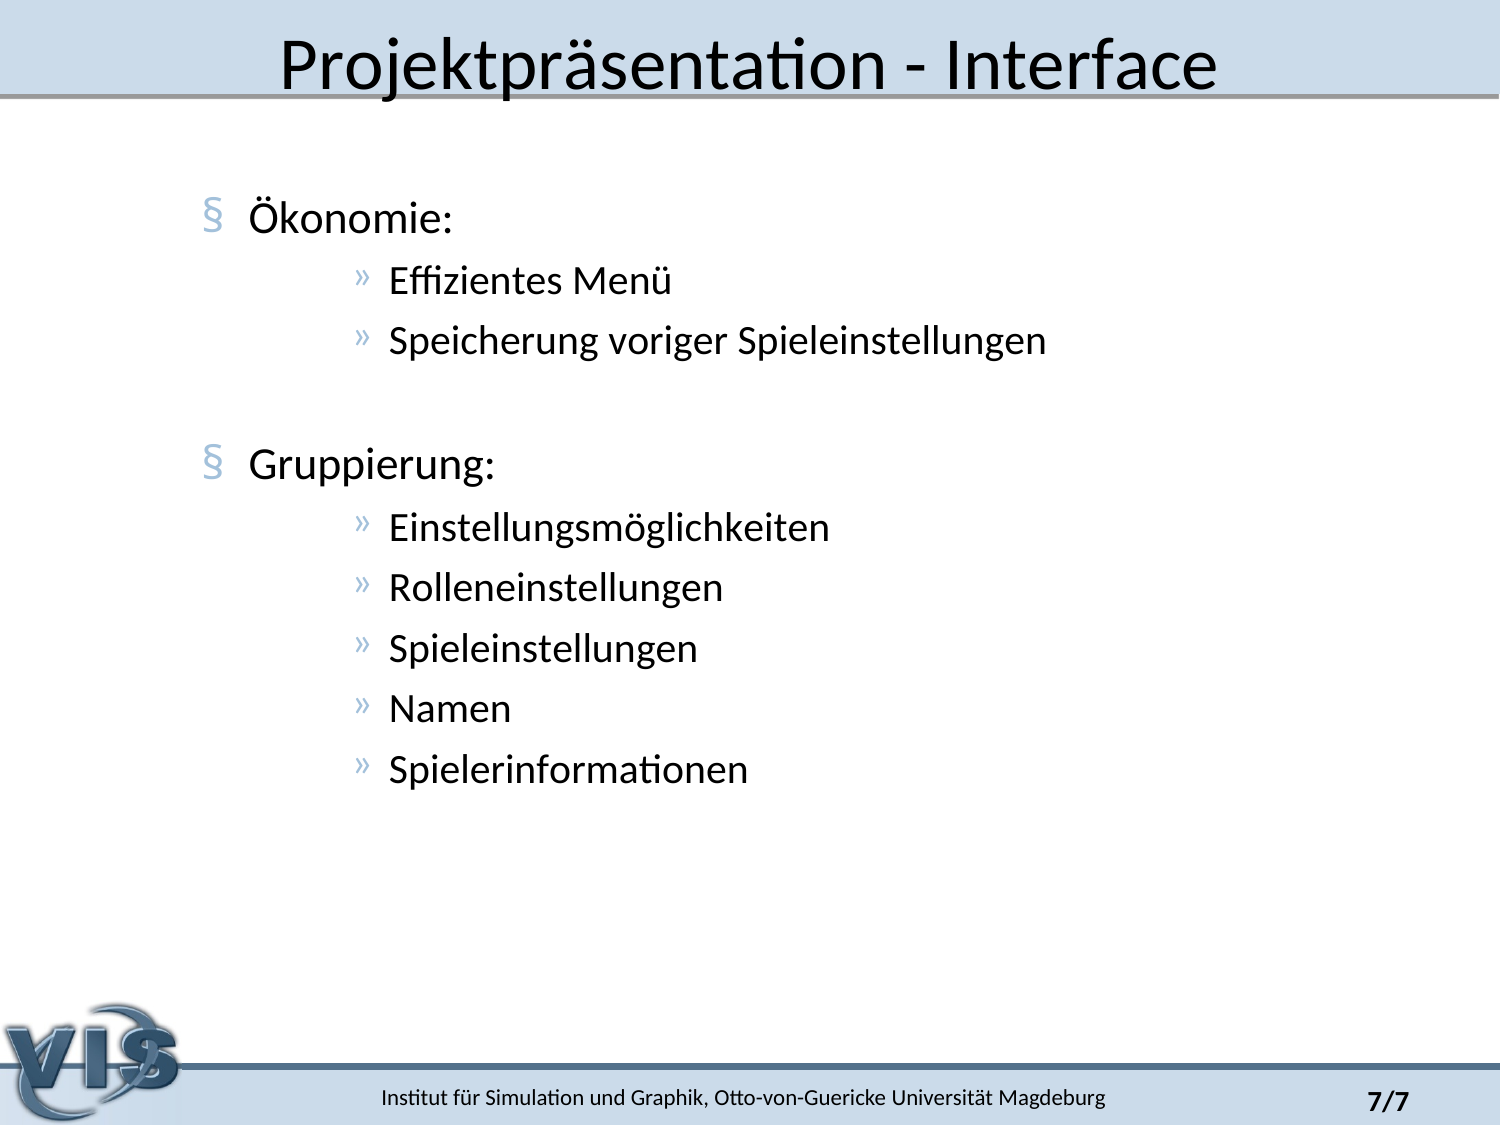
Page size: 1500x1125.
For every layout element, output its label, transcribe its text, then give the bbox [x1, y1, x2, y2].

title Projektpräsentation - Interface [0, 7, 1500, 83]
picture [0, 1000, 182, 1125]
list Ökonomie: Effizientes Menü Speicherung voriger Spieleinstellungen Gruppierung: Einstellungsmöglichkeiten Rolleneinstellungen Spieleinstellungen Namen Spielerinformationen [36, 179, 1396, 996]
